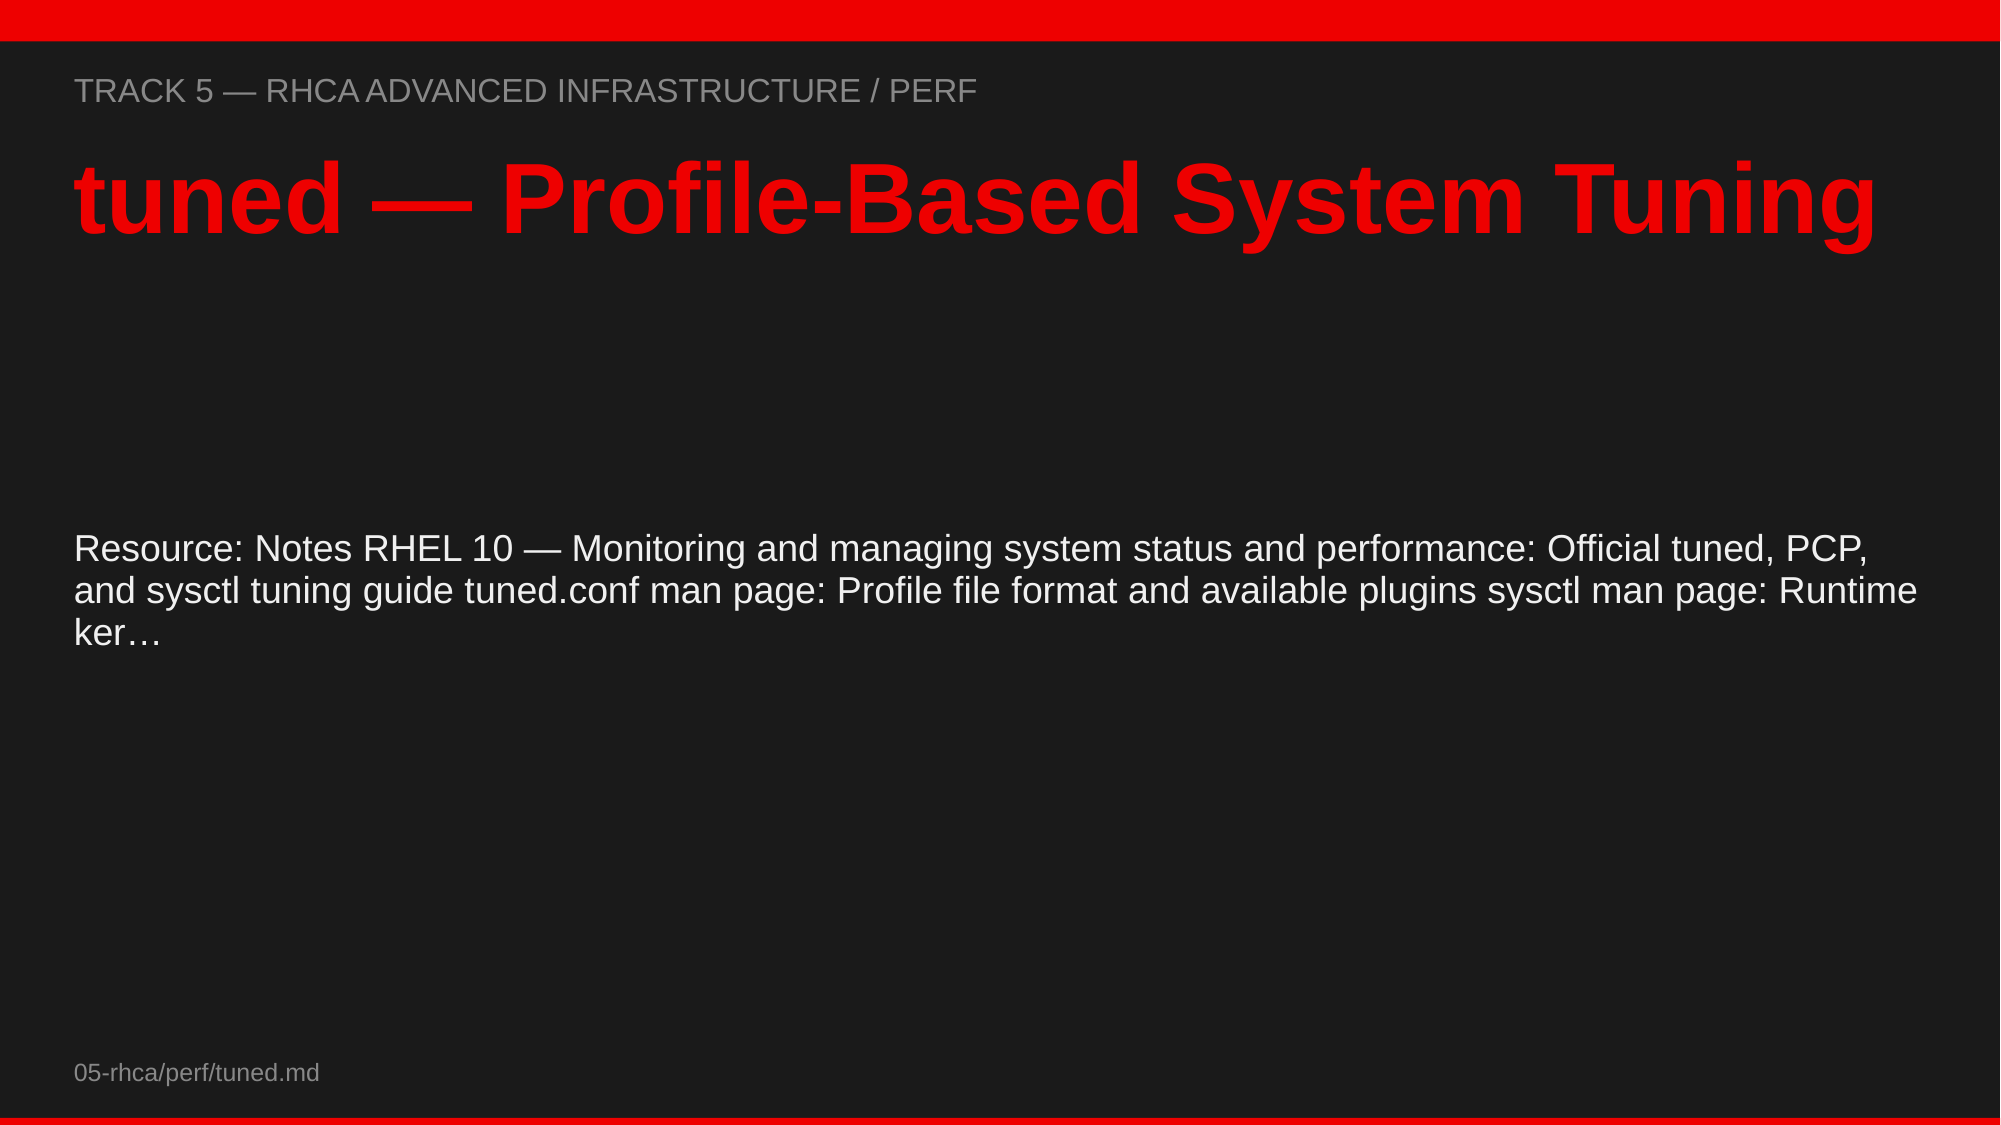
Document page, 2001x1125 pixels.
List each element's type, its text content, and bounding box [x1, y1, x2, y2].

text_box [0, 1117, 2001, 1125]
text_box 05-rhca/perf/tuned.md [59, 1051, 1942, 1093]
text_box tuned — Profile-Based System Tuning [59, 135, 1942, 461]
text_box [0, 0, 2001, 42]
text_box Resource: Notes RHEL 10 — Monitoring and managing system status and performance: Official tuned, PCP, and sysctl tuning guide tuned.conf man page: Profile file format and available plugins sysctl man page: Runtime ker… [59, 519, 1942, 727]
text_box TRACK 5 — RHCA ADVANCED INFRASTRUCTURE / PERF [59, 64, 1942, 119]
